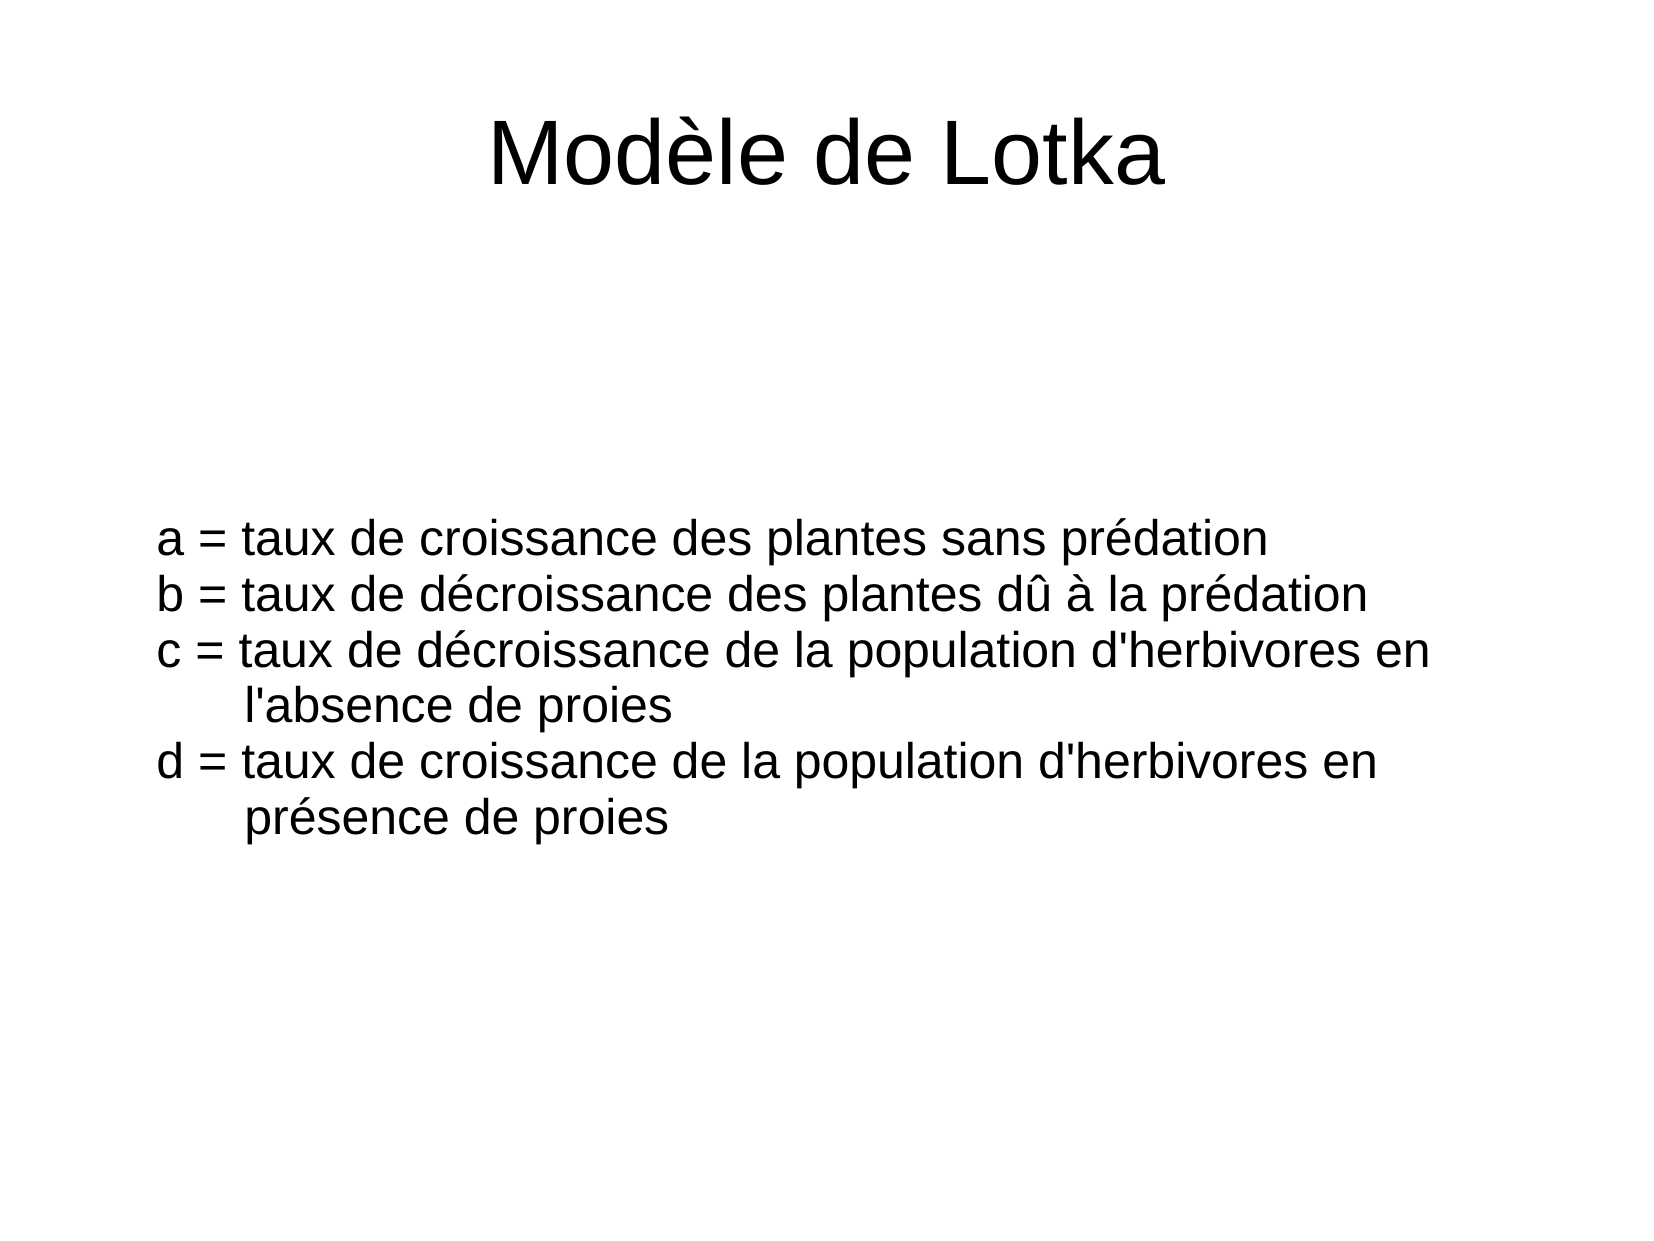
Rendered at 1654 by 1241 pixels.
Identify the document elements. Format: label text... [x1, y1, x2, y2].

subtitle a = taux de croissance des plantes sans prédation b = taux de décroissance des plantes dû à la prédation c = taux de décroissance de la population d'herbivores en l'absence de proies d = taux de croissance de la population d'herbivores en présence de proies [82, 290, 1571, 1010]
title Modèle de Lotka [82, 49, 1571, 257]
